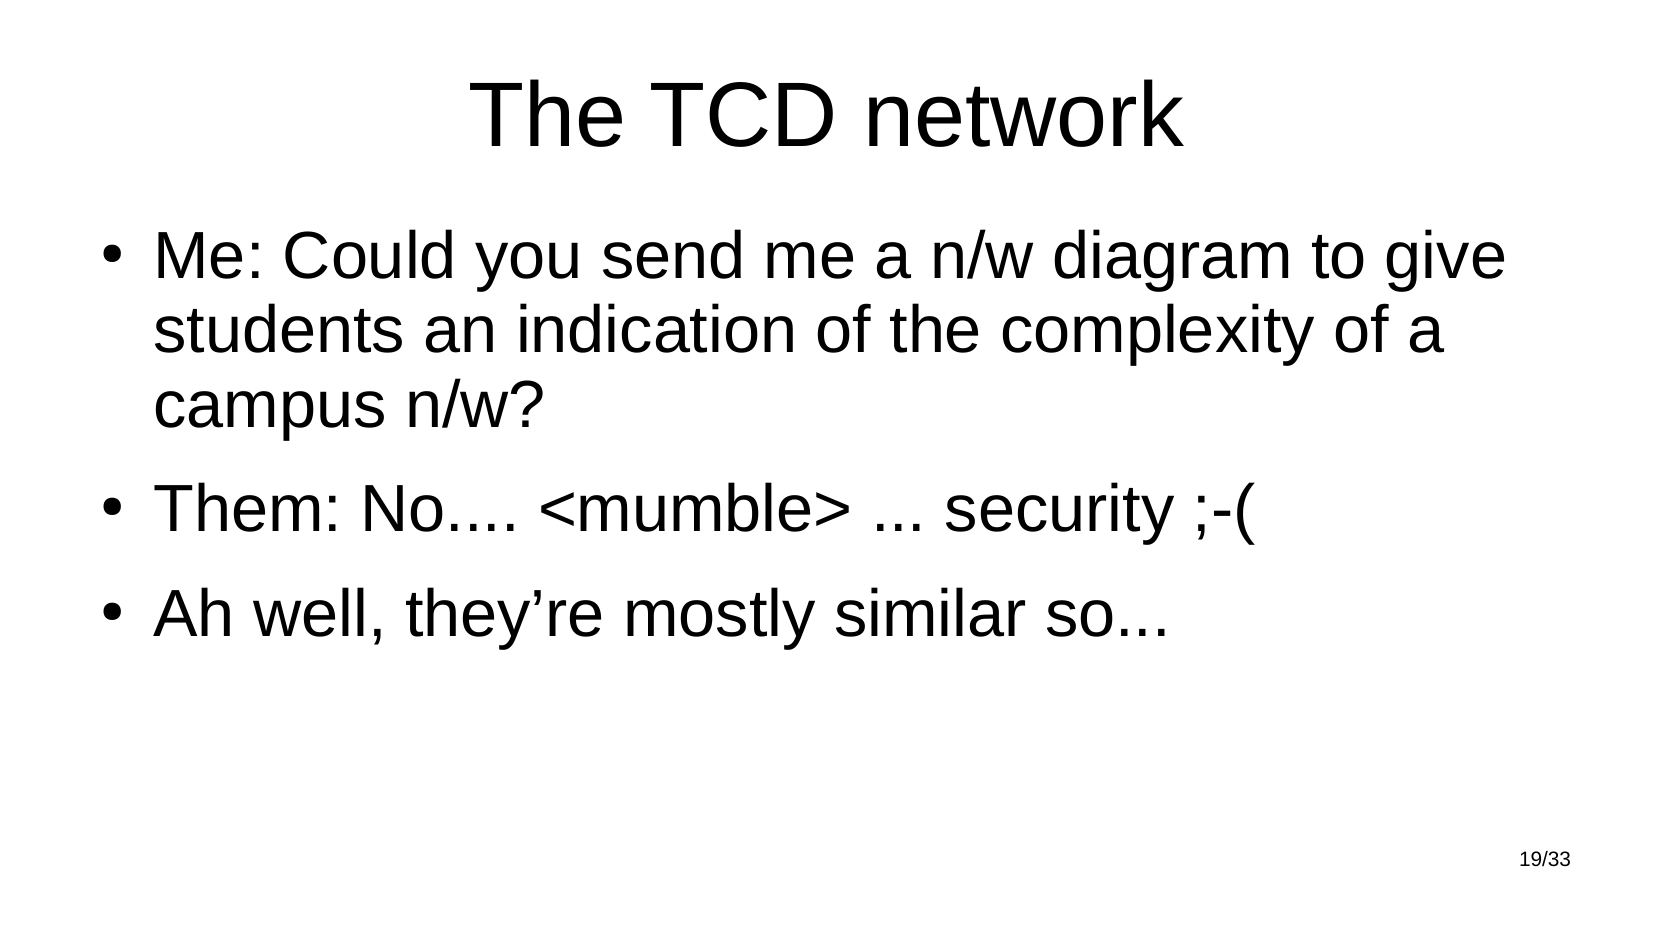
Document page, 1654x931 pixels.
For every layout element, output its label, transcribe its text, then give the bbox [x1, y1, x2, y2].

list Me: Could you send me a n/w diagram to give students an indication of the complexity of a campus n/w? Them: No.... <mumble> ... security ;-( Ah well, they’re mostly similar so... [82, 217, 1571, 758]
title The TCD network [82, 37, 1571, 193]
